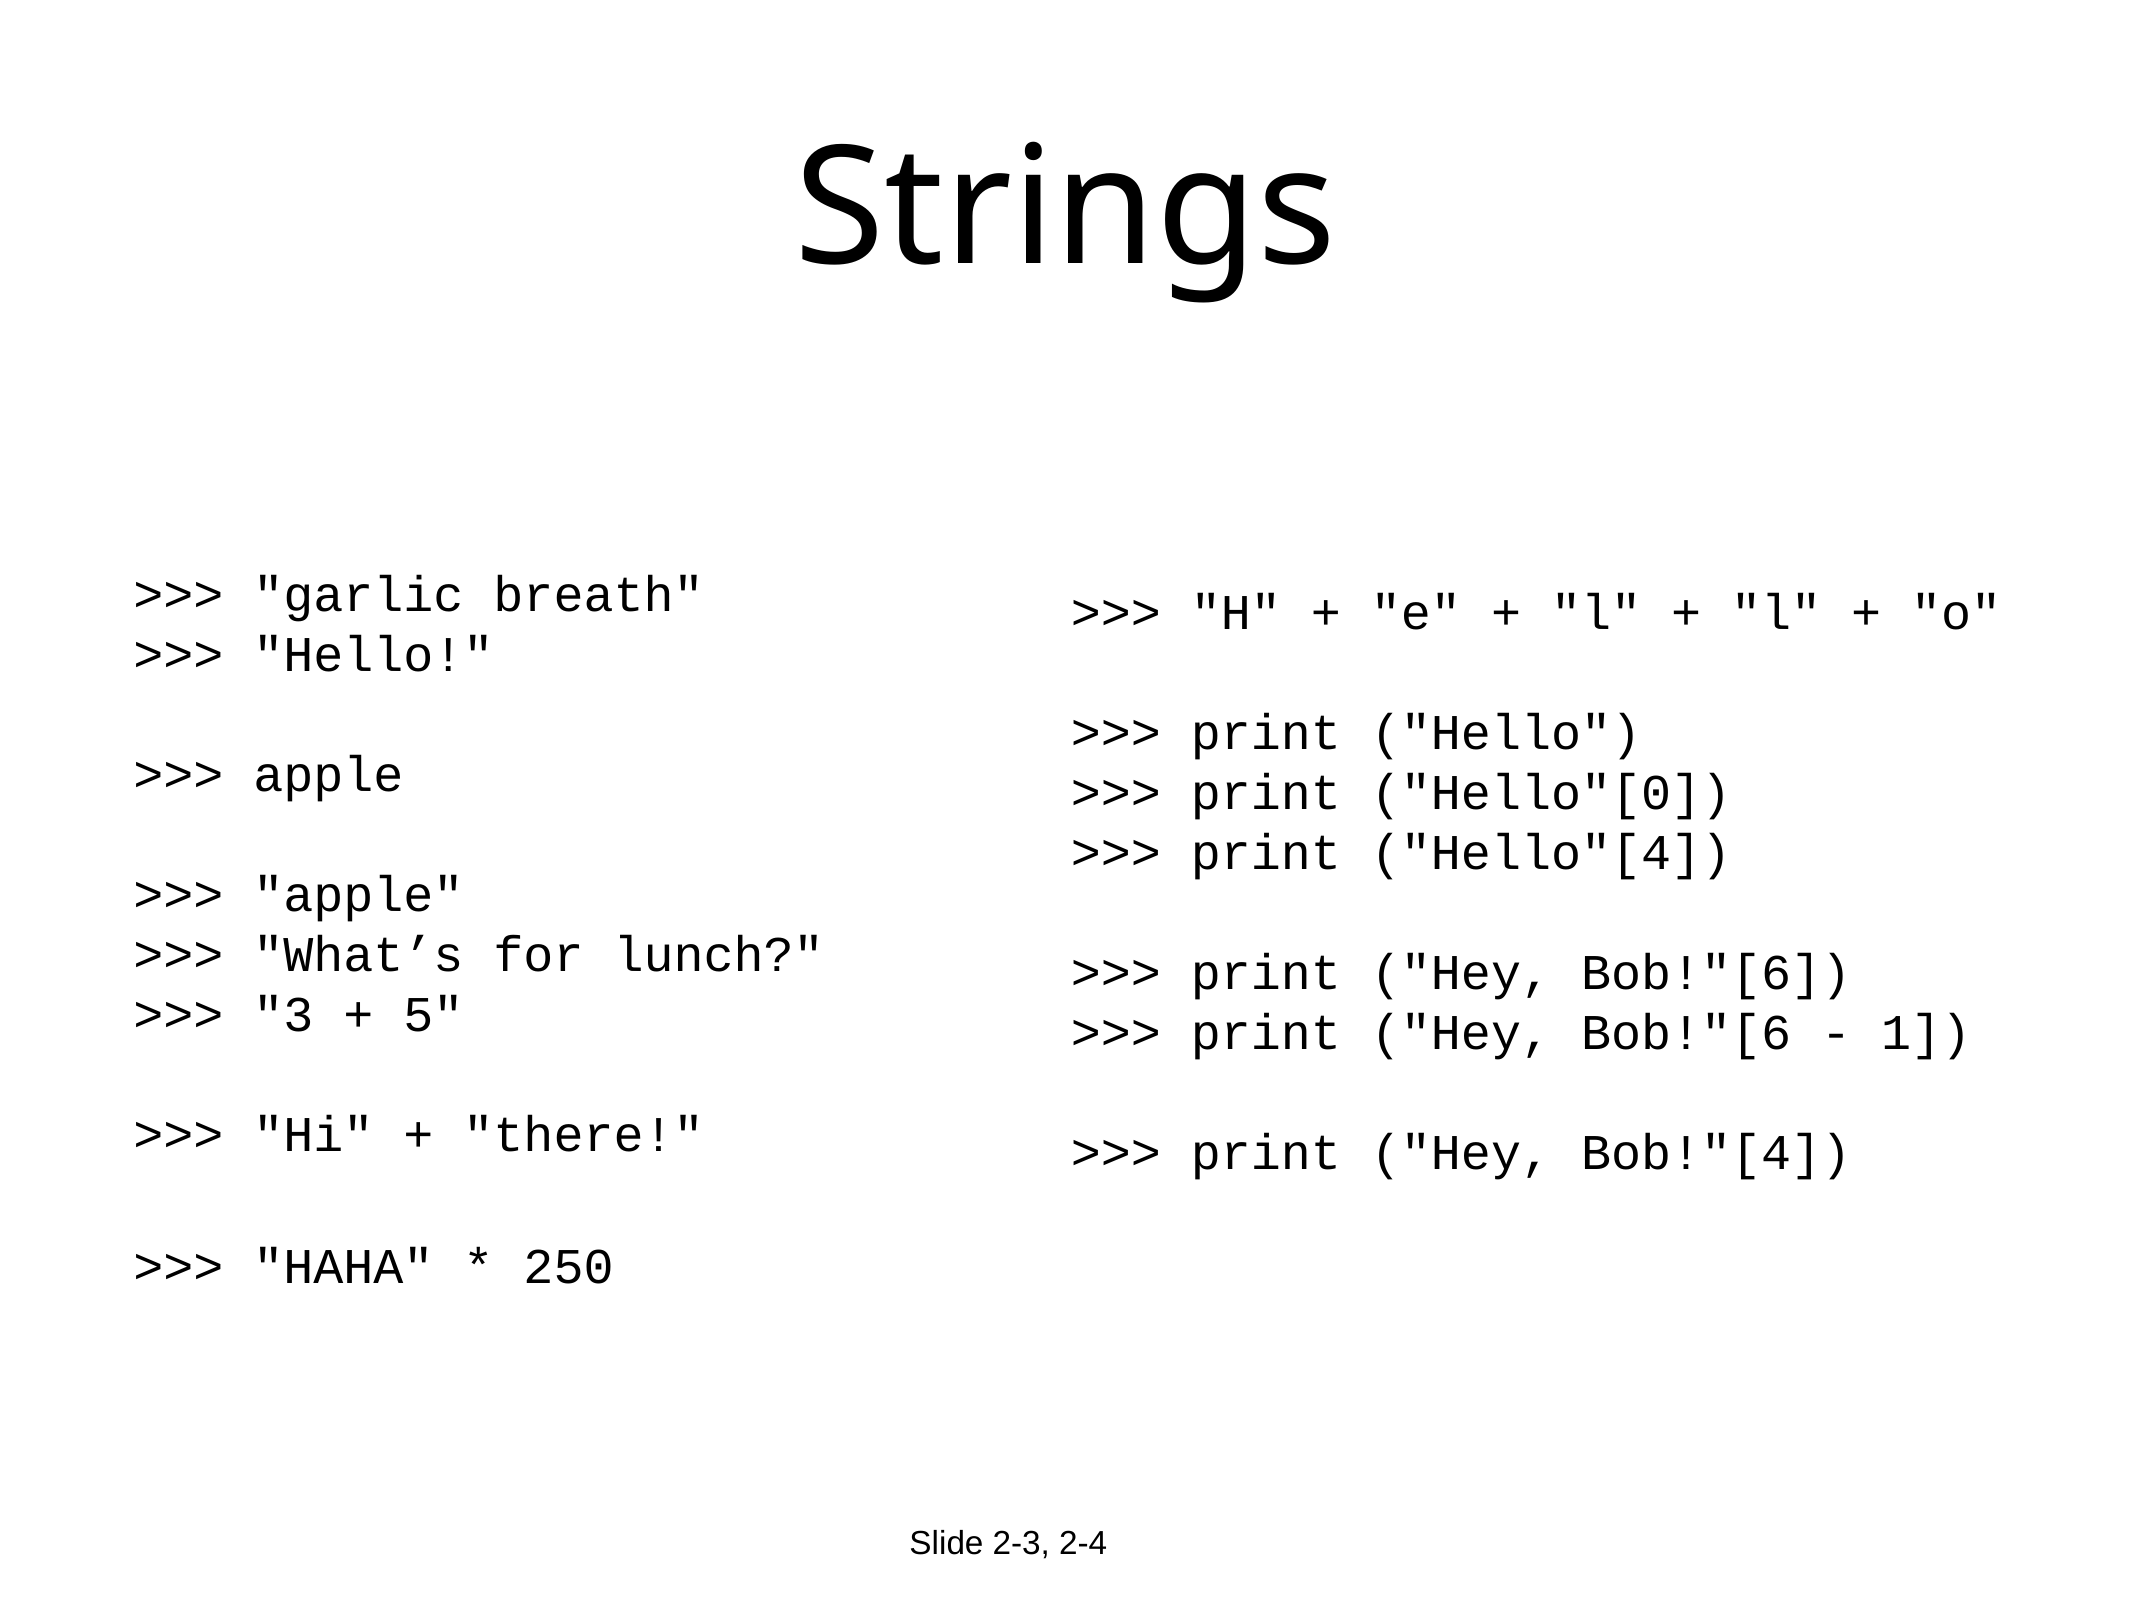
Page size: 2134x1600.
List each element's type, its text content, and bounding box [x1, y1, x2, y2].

text_box Strings [35, 41, 2096, 355]
text_box >>> "H" + "e" + "l" + "l" + "o" >>> print ("Hello") >>> print ("Hello"[0]) >>> print ("Hello"[4]) >>> print ("Hey, Bob!"[6]) >>> print ("Hey, Bob!"[6 - 1]) >>> print ("Hey, Bob!"[4]) [1070, 579, 2001, 1180]
text_box Slide 2-3, 2-4 [876, 1513, 1141, 1569]
text_box >>> "garlic breath" >>> "Hello!" >>> apple >>> "apple" >>> "What’s for lunch?" >>> "3 + 5" >>> "Hi" + "there!" >>> "HAHA" * 250 [125, 552, 1261, 1302]
